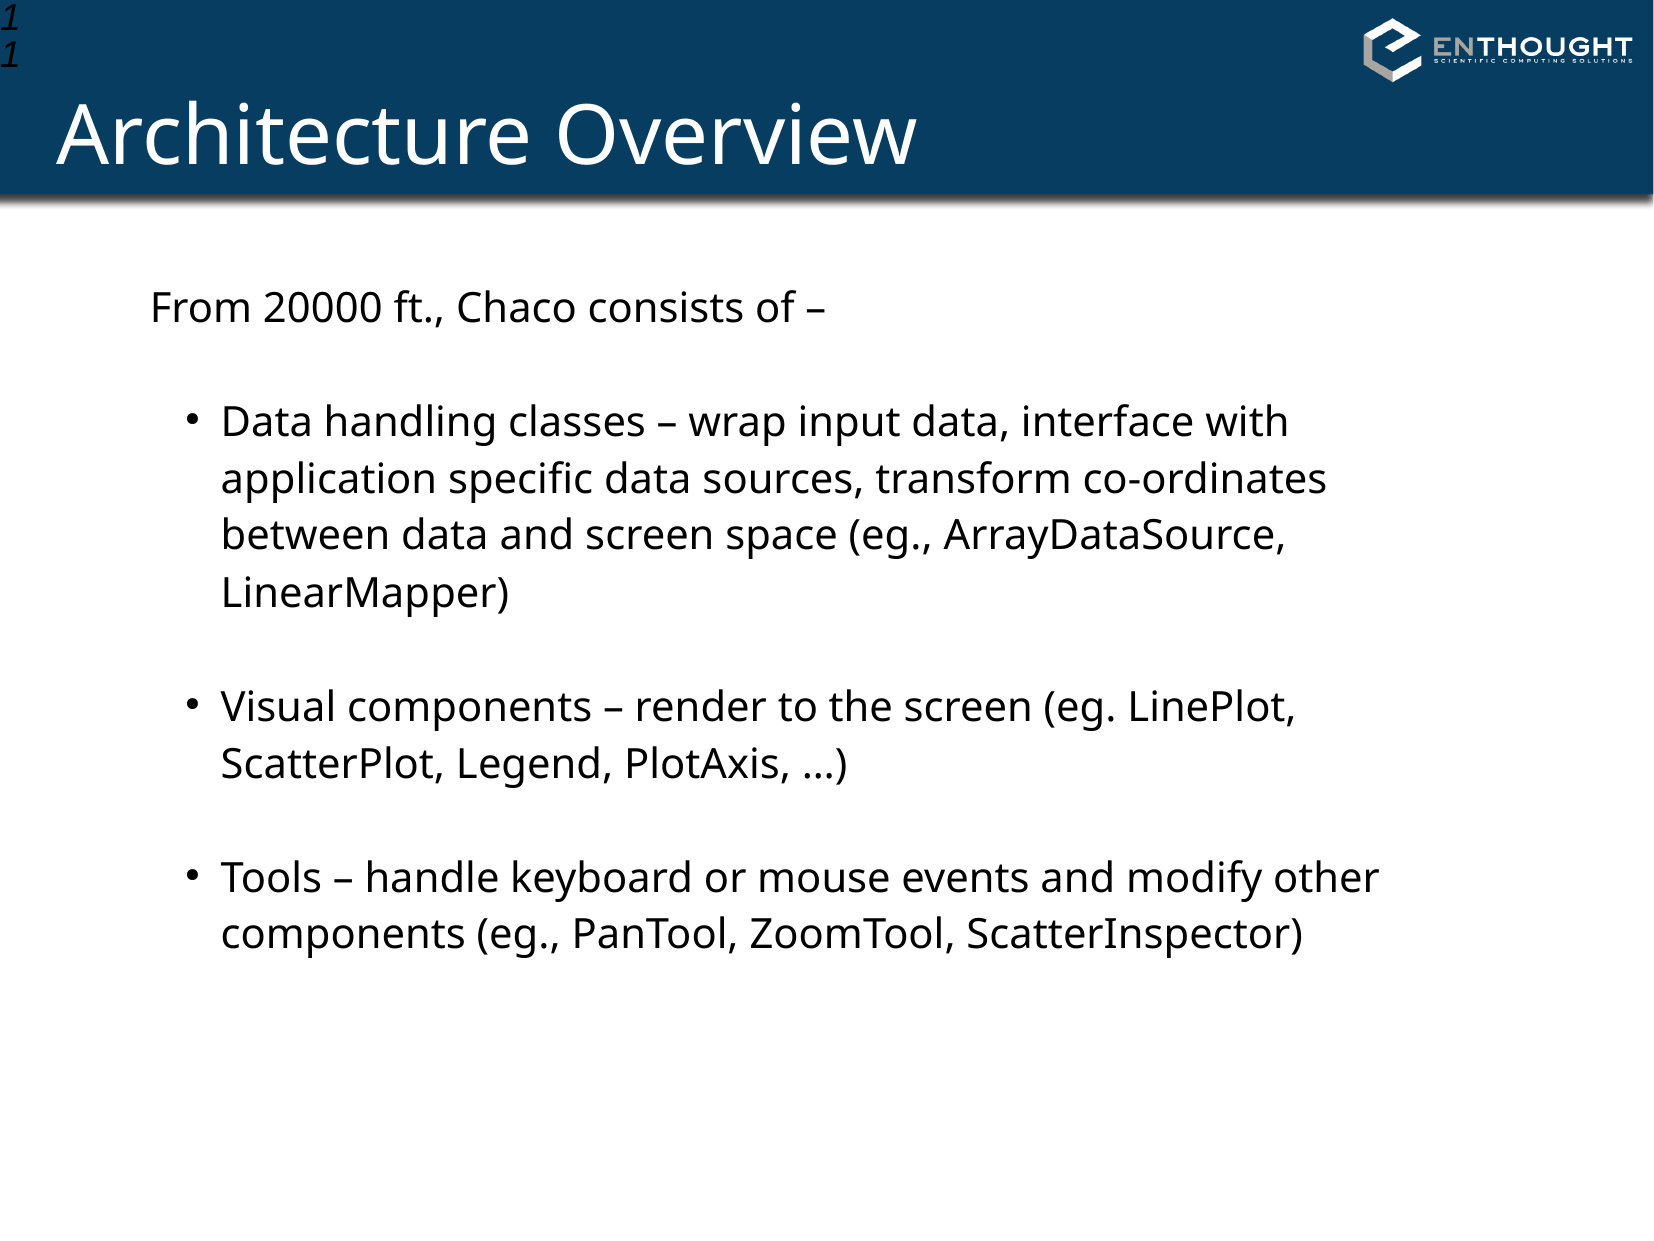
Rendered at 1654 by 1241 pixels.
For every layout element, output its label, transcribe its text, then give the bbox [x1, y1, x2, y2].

text_box From 20000 ft., Chaco consists of – Data handling classes – wrap input data, interface with application specific data sources, transform co-ordinates between data and screen space (eg., ArrayDataSource, LinearMapper) Visual components – render to the screen (eg. LinePlot, ScatterPlot, Legend, PlotAxis, …) Tools – handle keyboard or mouse events and modify other components (eg., PanTool, ZoomTool, ScatterInspector) [135, 270, 1396, 849]
picture [0, 0, 1654, 217]
title Architecture Overview [41, 27, 1447, 235]
